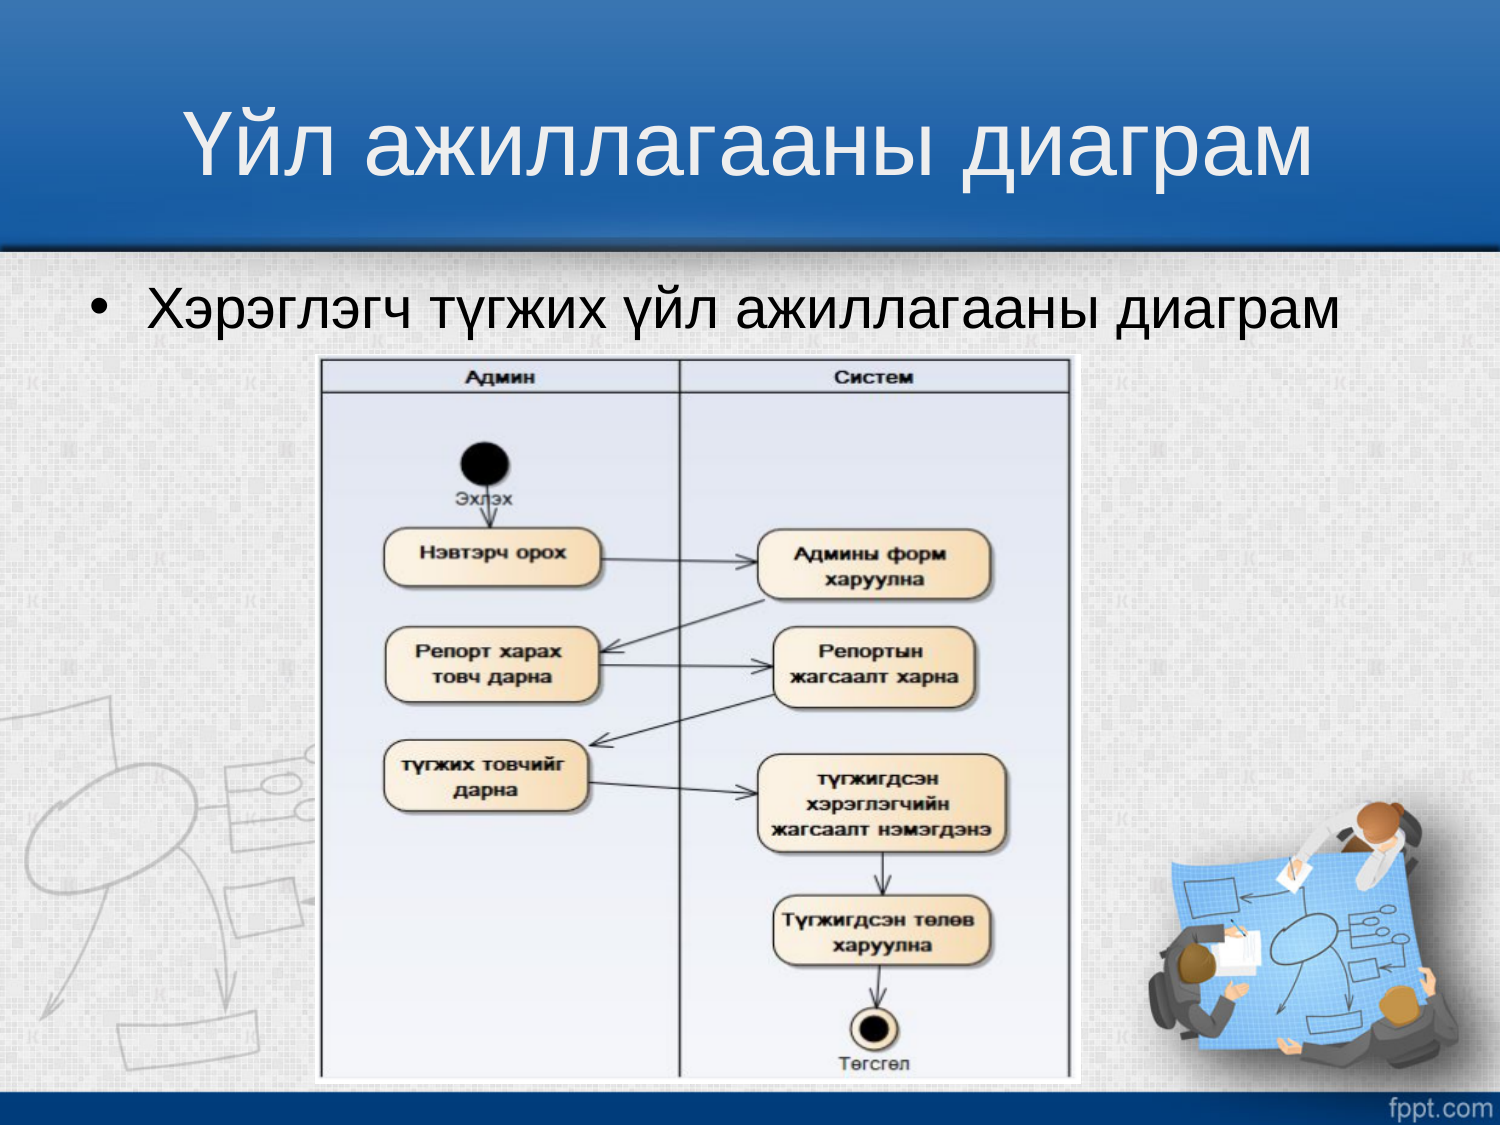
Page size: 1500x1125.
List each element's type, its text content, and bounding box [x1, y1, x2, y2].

picture [0, 0, 1500, 1125]
list Хэрэглэгч түгжих үйл ажиллагааны диаграм [75, 262, 1426, 1005]
title Үйл ажиллагааны диаграм [75, 45, 1426, 233]
